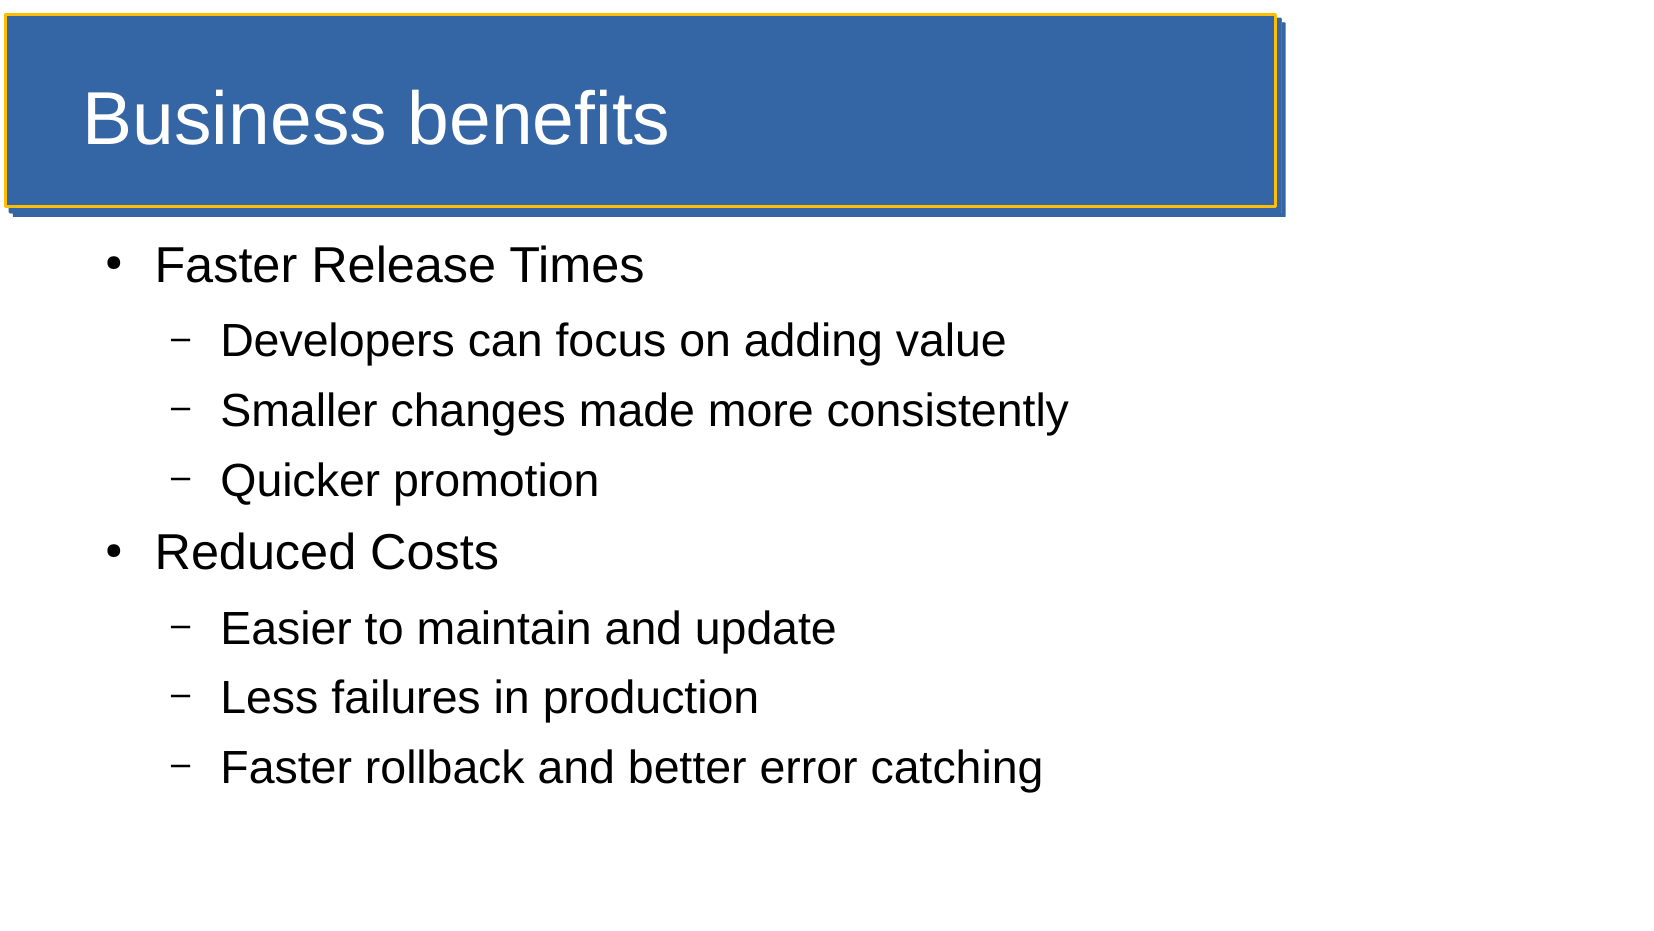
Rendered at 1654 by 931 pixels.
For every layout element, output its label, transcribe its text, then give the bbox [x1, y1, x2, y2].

list Faster Release Times Developers can focus on adding value Smaller changes made more consistently Quicker promotion Reduced Costs Easier to maintain and update Less failures in production Faster rollback and better error catching [88, 236, 1565, 798]
title Business benefits [82, 44, 1235, 192]
